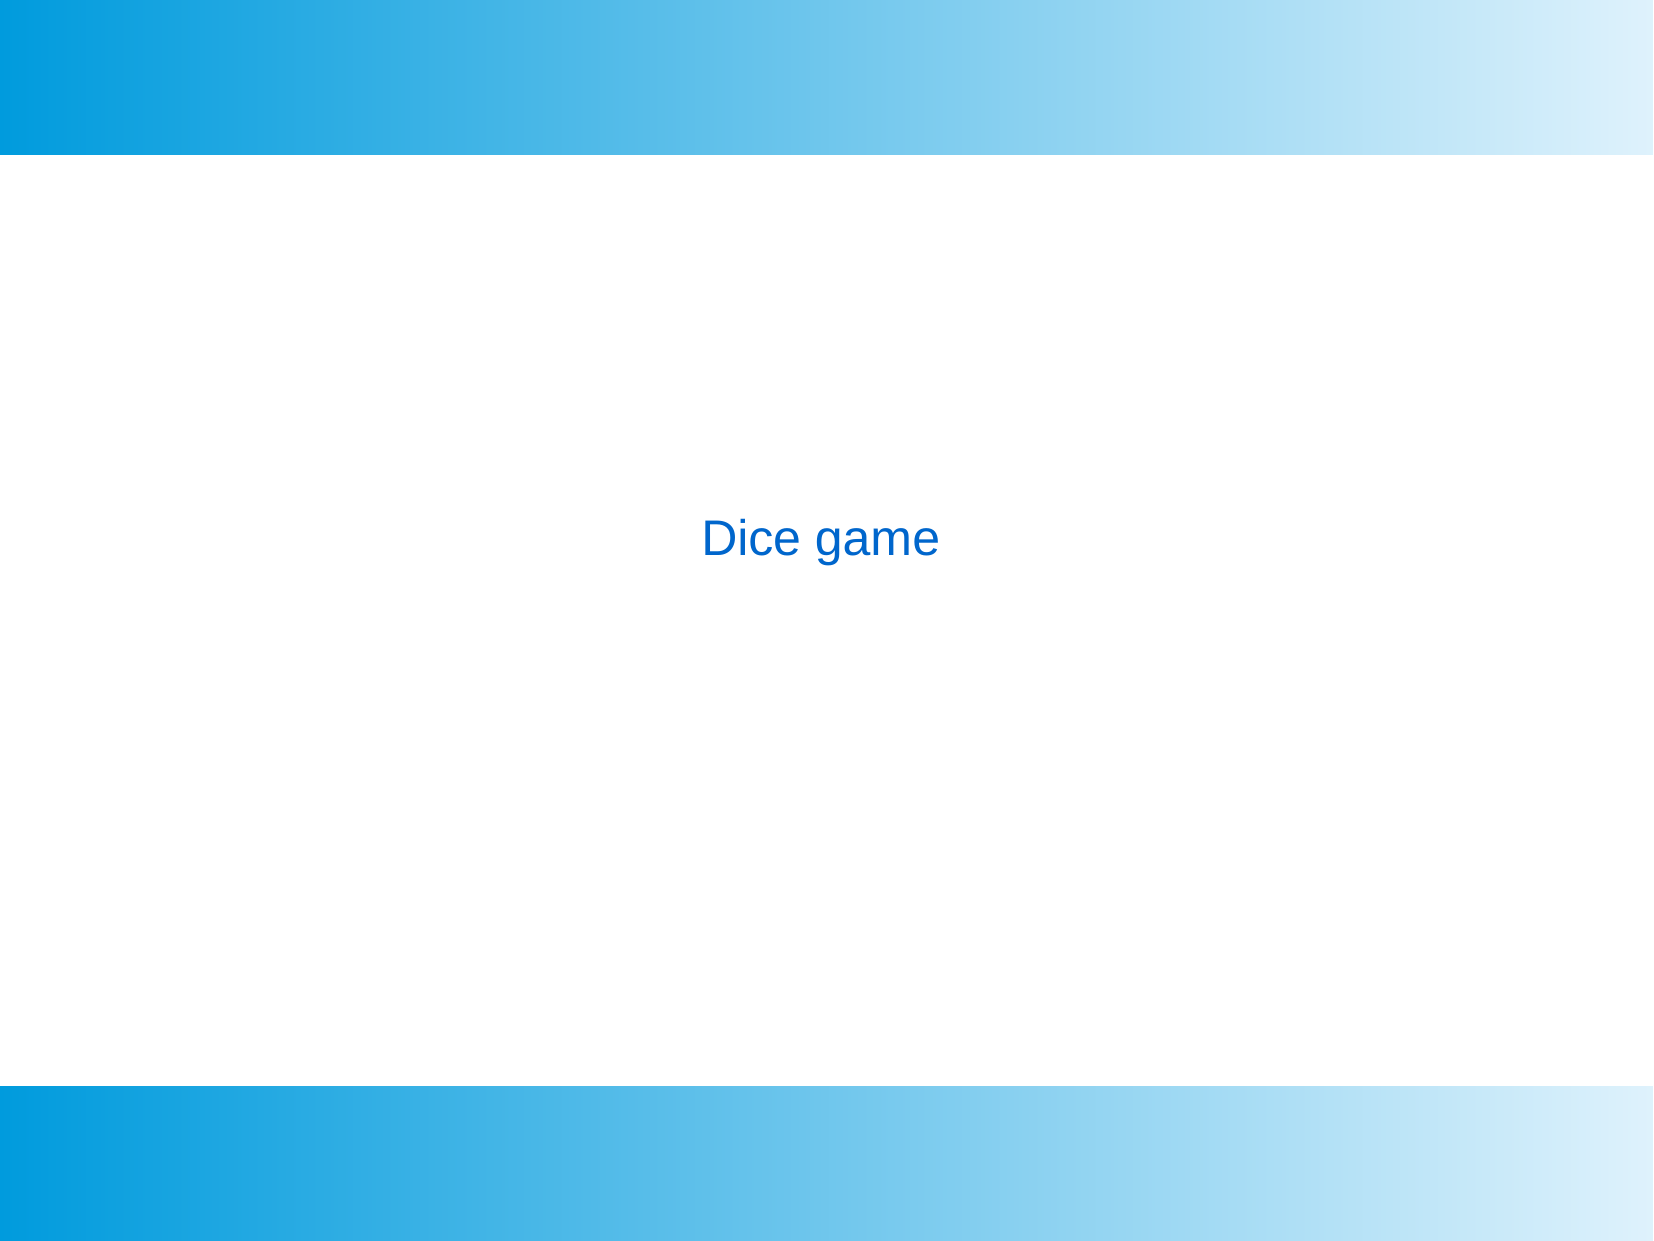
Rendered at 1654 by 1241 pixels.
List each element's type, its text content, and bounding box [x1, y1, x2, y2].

list Dice game [82, 290, 1571, 1010]
